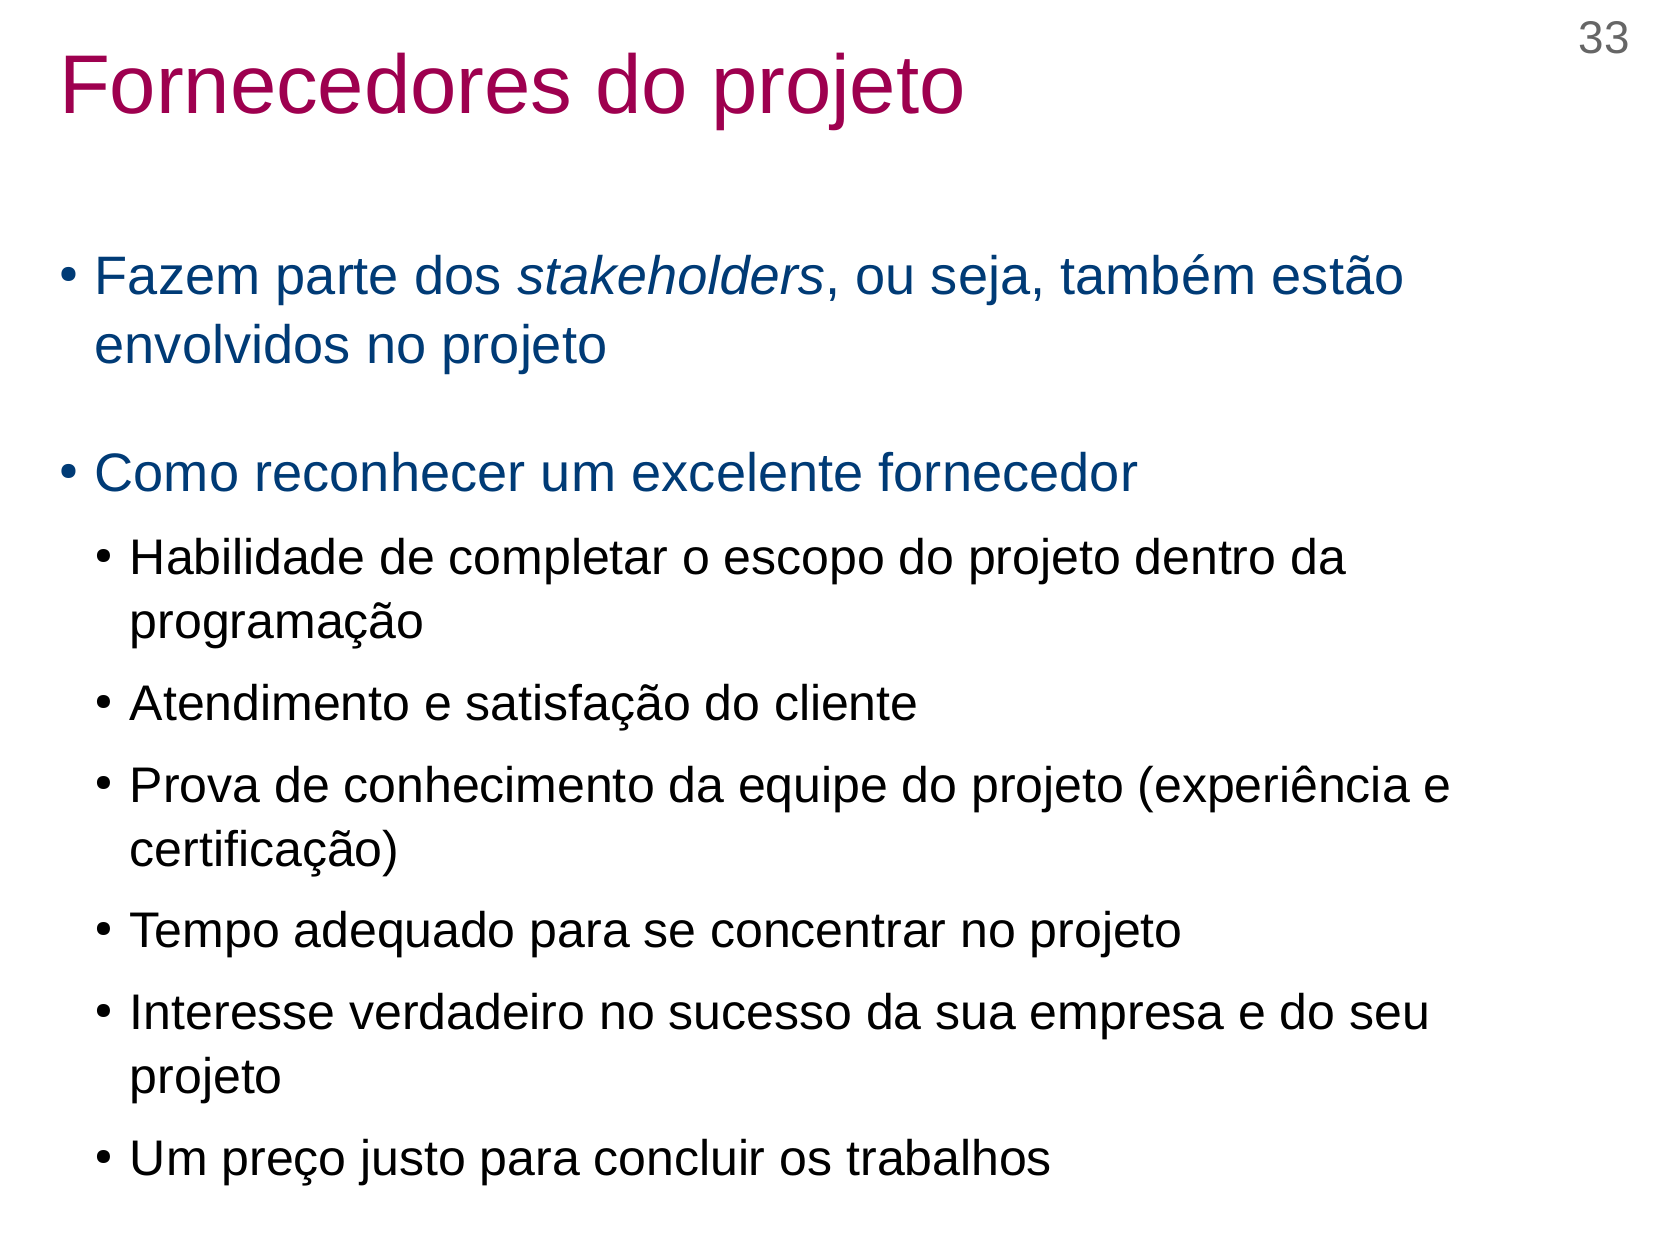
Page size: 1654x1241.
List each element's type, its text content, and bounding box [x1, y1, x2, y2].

title Fornecedores do projeto [59, 29, 1595, 148]
list Fazem parte dos stakeholders, ou seja, também estão envolvidos no projeto Como reconhecer um excelente fornecedor Habilidade de completar o escopo do projeto dentro da programação Atendimento e satisfação do cliente Prova de conhecimento da equipe do projeto (experiência e certificação) Tempo adequado para se concentrar no projeto Interesse verdadeiro no sucesso da sua empresa e do seu projeto Um preço justo para concluir os trabalhos [59, 236, 1595, 1211]
